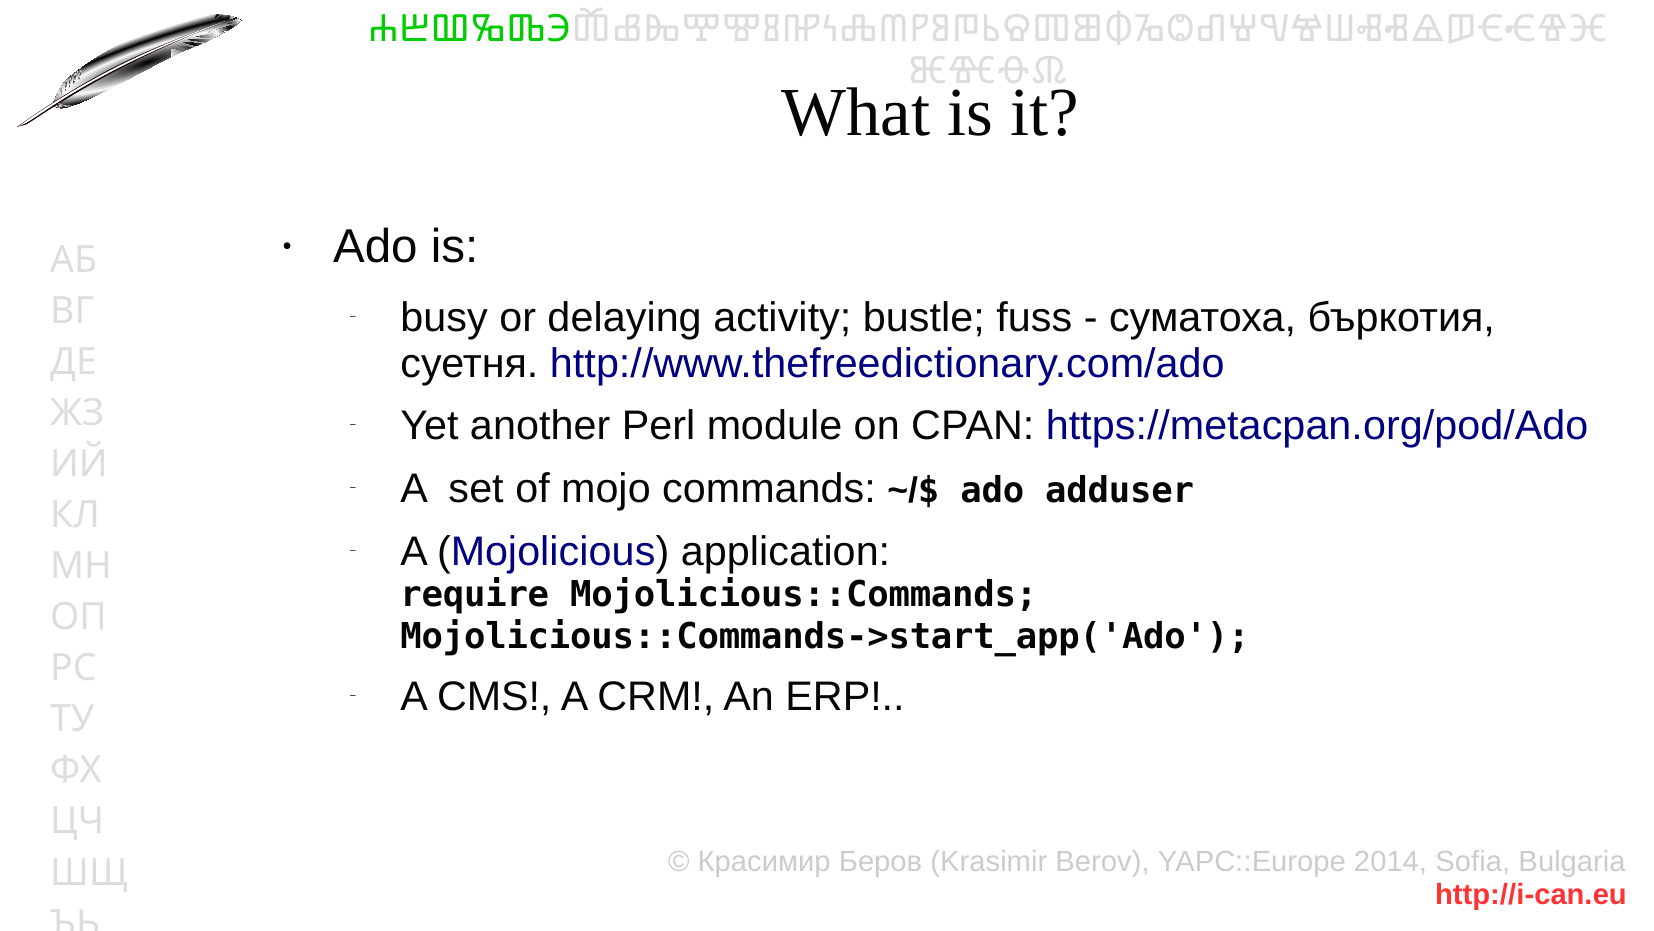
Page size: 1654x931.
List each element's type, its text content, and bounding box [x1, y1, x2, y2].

title What is it? [265, 35, 1595, 189]
list Ado is: busy or delaying activity; bustle; fuss - суматоха, бъркотия, суетня. http://www.thefreedictionary.com/ado Yet another Perl module on CPAN: https://metacpan.org/pod/Ado A set of mojo commands: ~/$ ado adduser A (Mojolicious) application: require Mojolicious::Commands; Mojolicious::Commands->start_app('Ado'); A CMS!, A CRM!, An ERP!.. [265, 219, 1595, 760]
